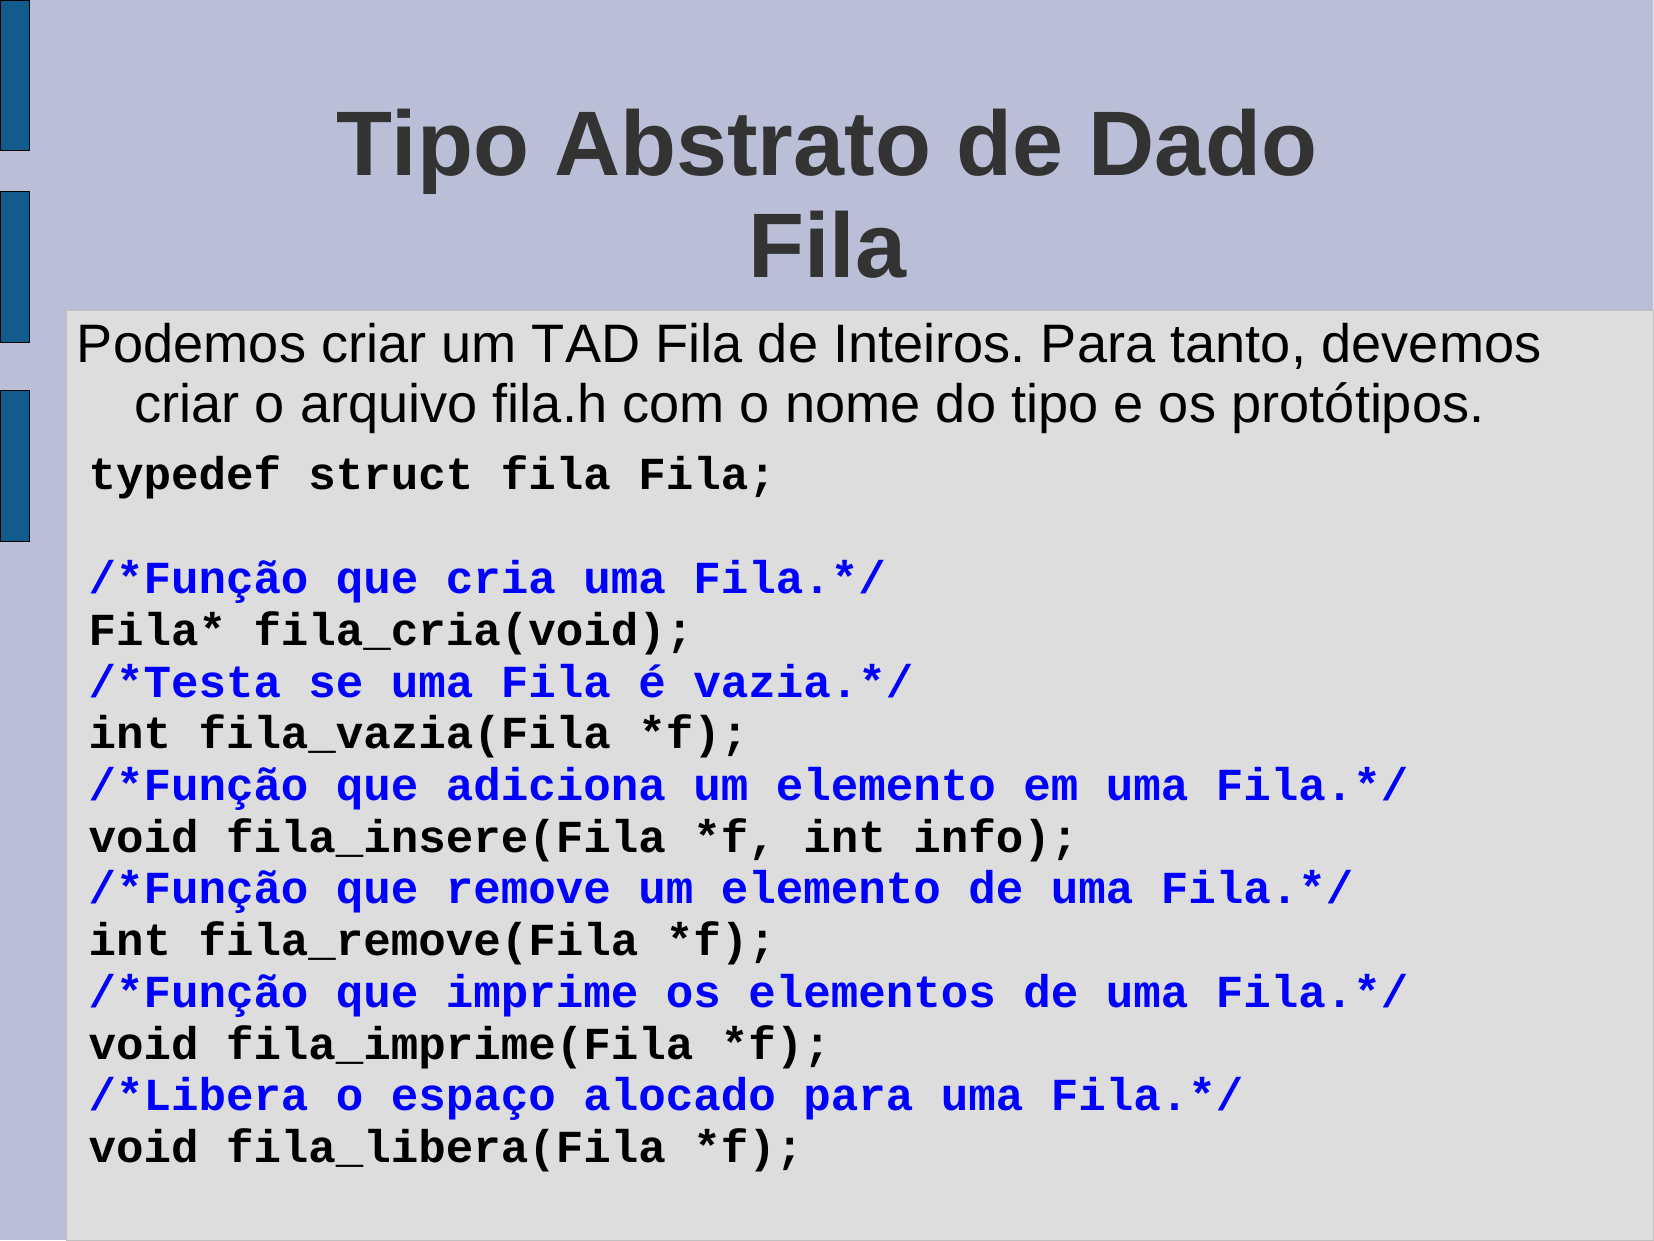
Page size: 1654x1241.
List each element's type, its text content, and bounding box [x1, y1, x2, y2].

text_box typedef struct fila Fila; /*Função que cria uma Fila.*/ Fila* fila_cria(void); /*Testa se uma Fila é vazia.*/ int fila_vazia(Fila *f); /*Função que adiciona um elemento em uma Fila.*/ void fila_insere(Fila *f, int info); /*Função que remove um elemento de uma Fila.*/ int fila_remove(Fila *f); /*Função que imprime os elementos de uma Fila.*/ void fila_imprime(Fila *f); /*Libera o espaço alocado para uma Fila.*/ void fila_libera(Fila *f); [88, 452, 1654, 1229]
text_box Podemos criar um TAD Fila de Inteiros. Para tanto, devemos criar o arquivo fila.h com o nome do tipo e os protótipos. [76, 312, 1625, 435]
title Tipo Abstrato de Dado Fila [121, 91, 1534, 299]
